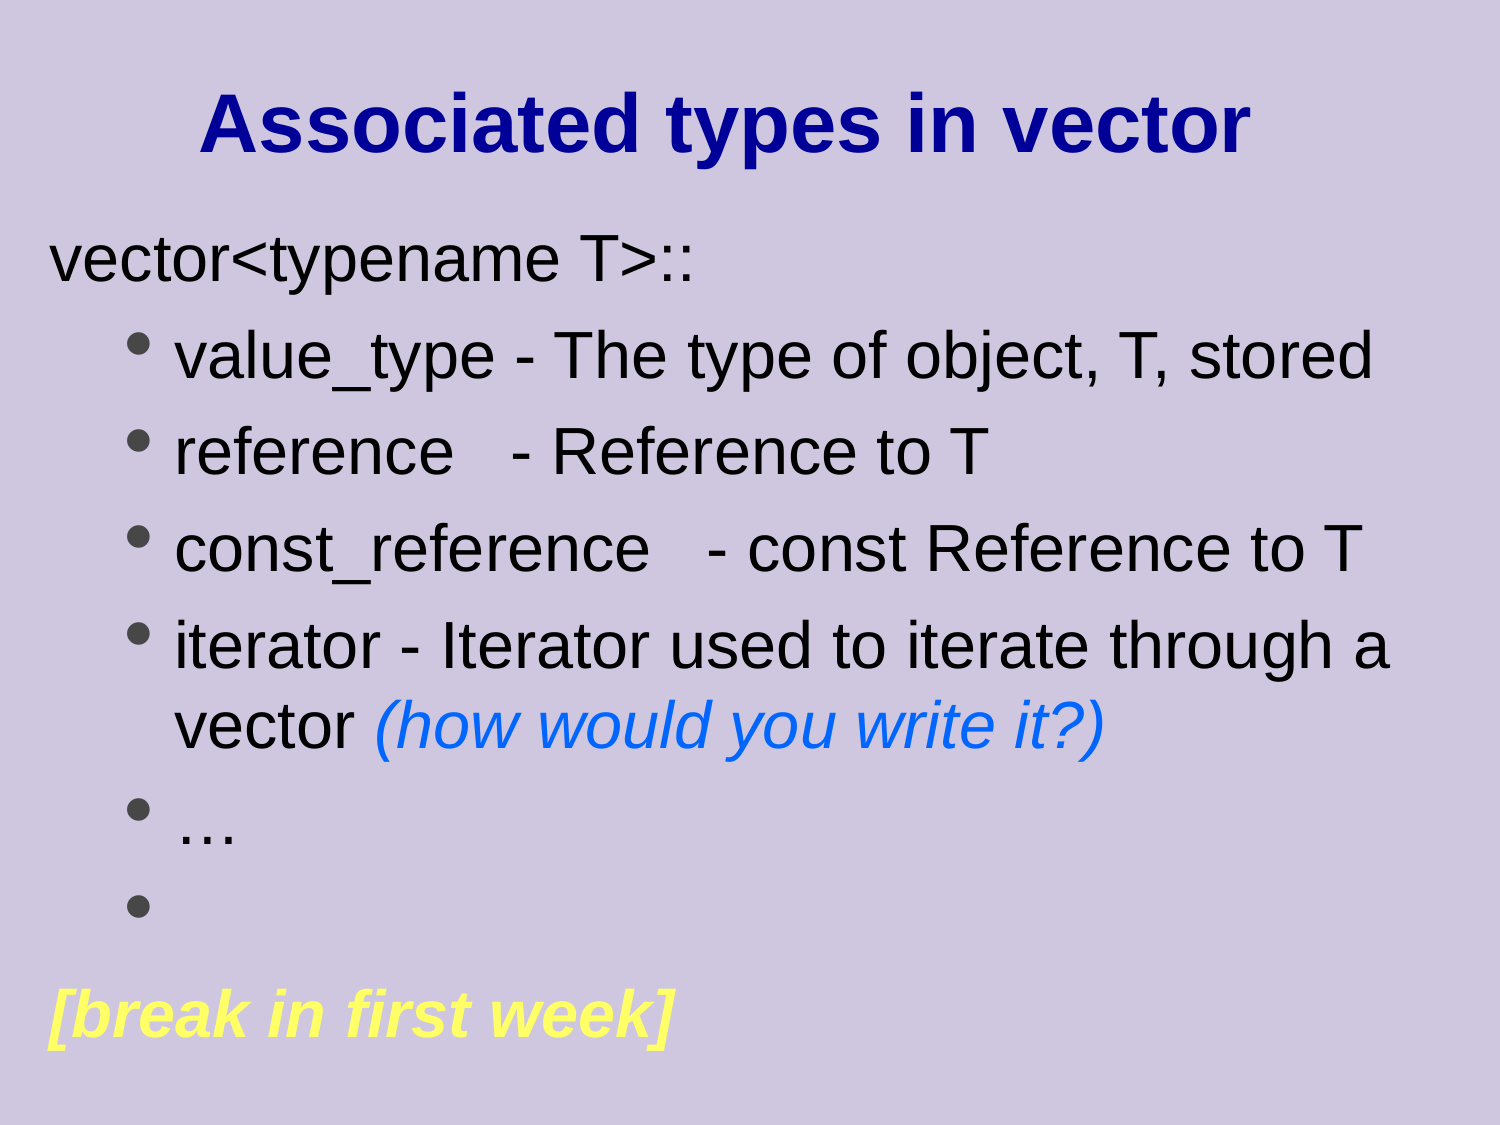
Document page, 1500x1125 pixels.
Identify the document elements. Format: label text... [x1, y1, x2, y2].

list vector<typename T>:: value_type - The type of object, T, stored reference - Reference to T const_reference - const Reference to T iterator - Iterator used to iterate through a vector (how would you write it?) … [break in first week] [49, 215, 1468, 1059]
title Associated types in vector [198, 24, 1468, 213]
